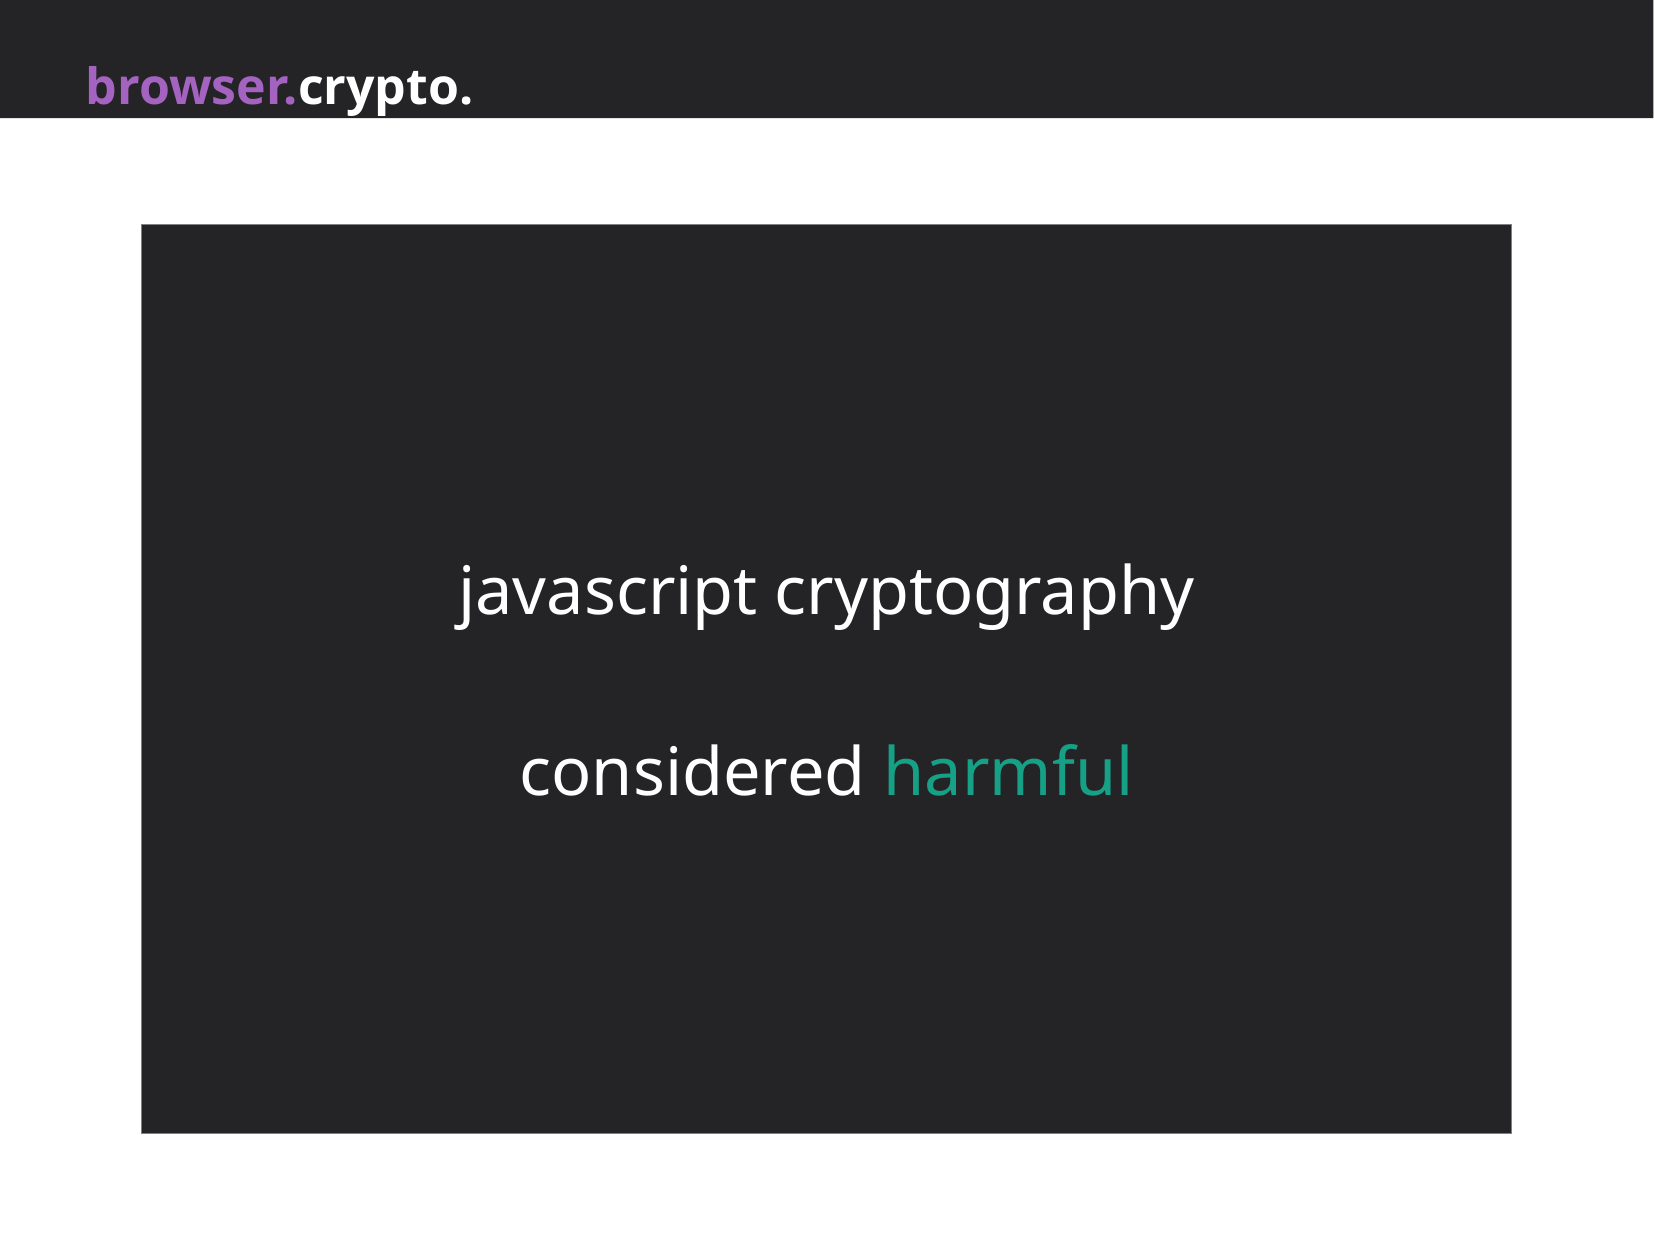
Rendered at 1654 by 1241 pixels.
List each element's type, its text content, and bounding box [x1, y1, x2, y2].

text_box browser.crypto. [70, 43, 544, 119]
text_box javascript cryptography considered harmful [141, 224, 1512, 1134]
text_box [165, 531, 1441, 1087]
text_box [0, 0, 1654, 119]
